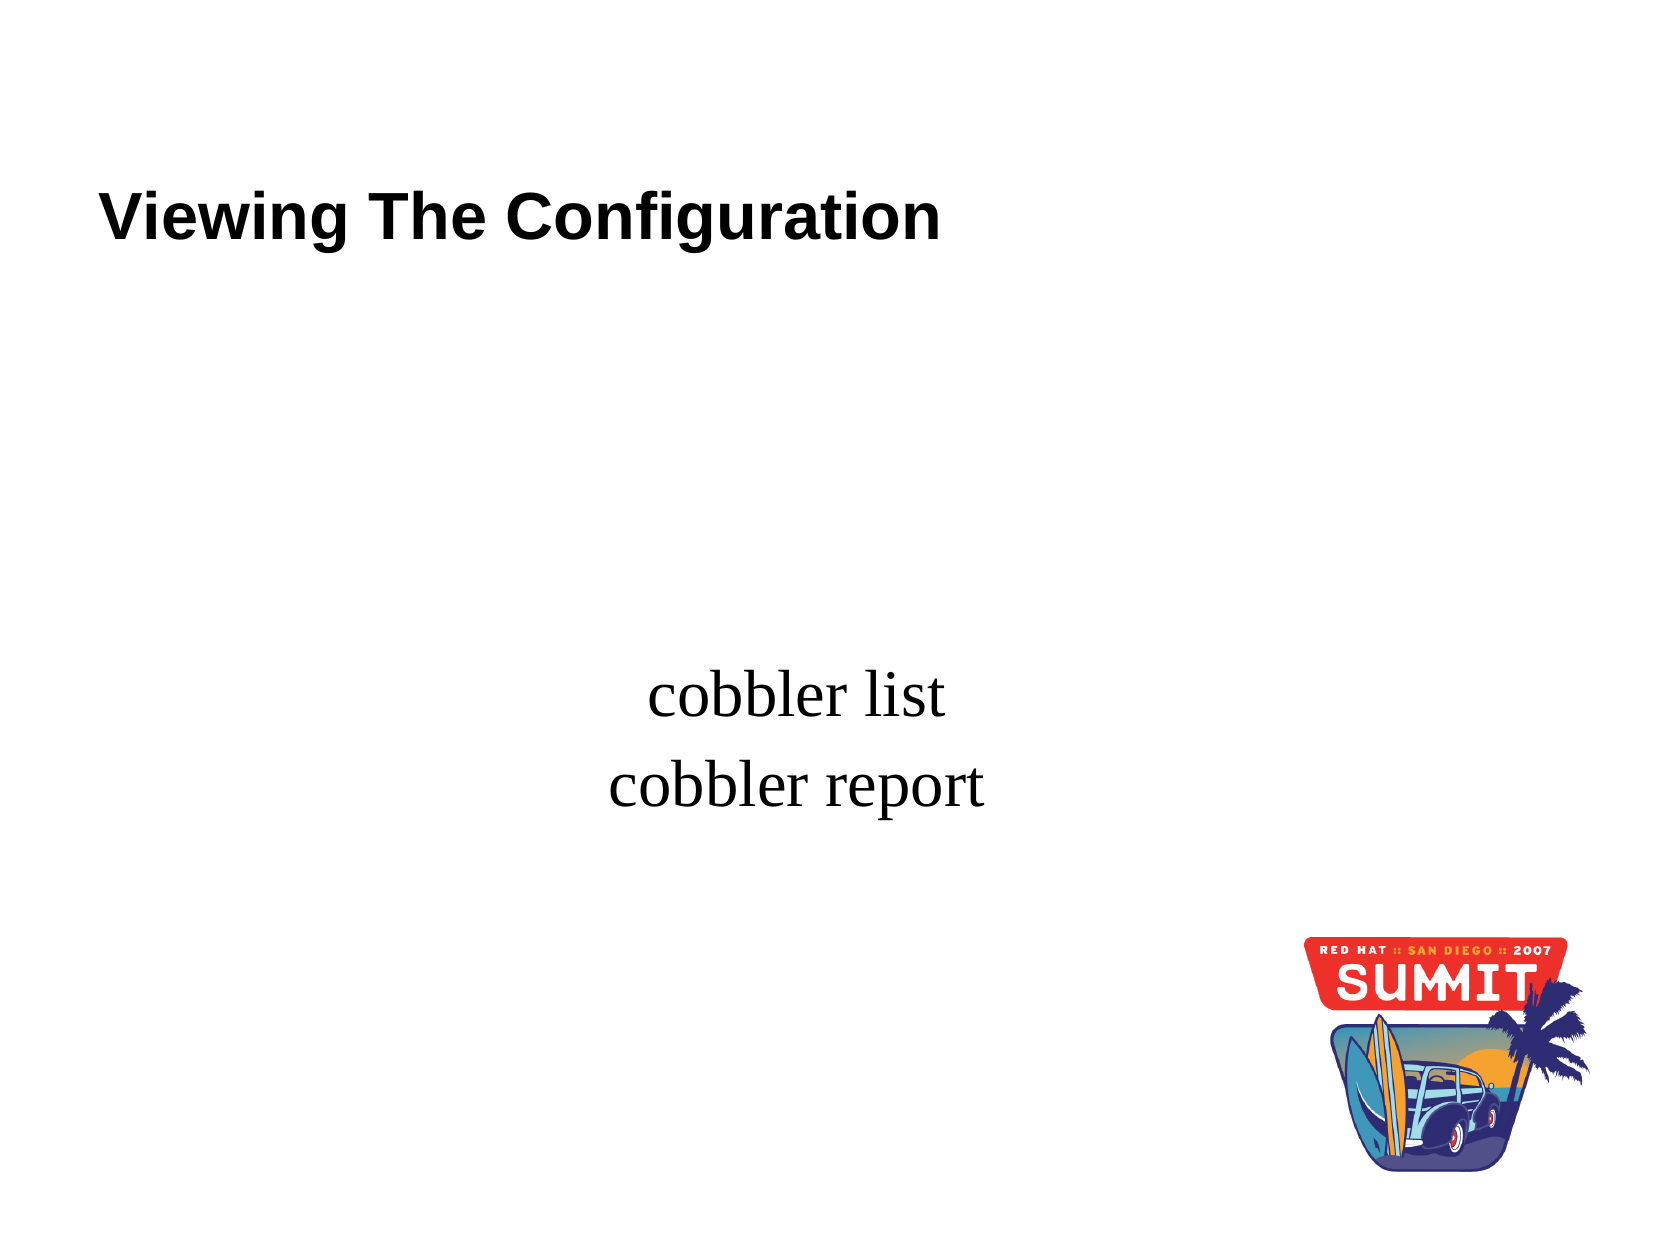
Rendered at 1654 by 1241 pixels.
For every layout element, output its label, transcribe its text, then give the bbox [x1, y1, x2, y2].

subtitle cobbler list cobbler report [94, 304, 1500, 1174]
picture [1500, 937, 1590, 1172]
title Viewing The Configuration [98, 160, 1505, 272]
